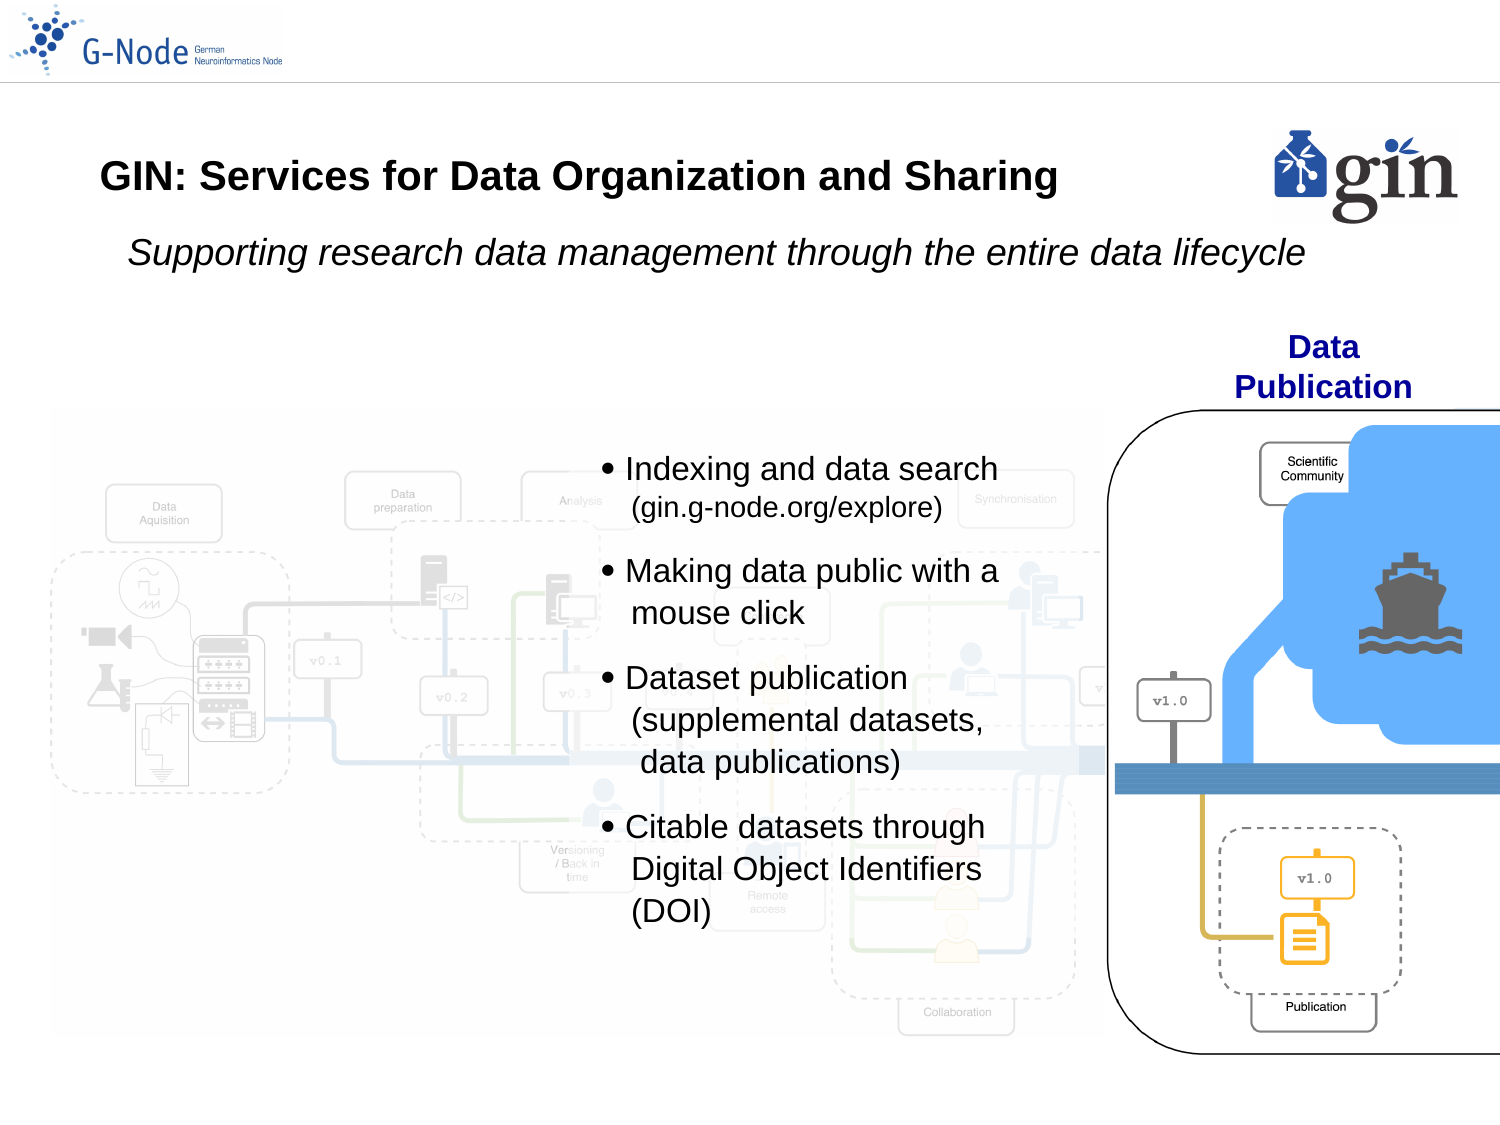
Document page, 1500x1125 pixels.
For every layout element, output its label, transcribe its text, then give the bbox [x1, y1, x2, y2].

picture [9, 4, 282, 76]
text_box [0, 404, 1500, 1064]
text_box  Indexing and data search (gin.g-node.org/explore)  Making data public with a mouse click  Dataset publication (supplemental datasets, data publications)  Citable datasets through Digital Object Identifiers (DOI) [568, 437, 1079, 938]
picture [1105, 409, 1500, 1055]
text_box GIN: Services for Data Organization and Sharing [84, 140, 1271, 207]
text_box Data Publication [1219, 317, 1429, 404]
picture [1271, 128, 1460, 226]
text_box Supporting research data management through the entire data lifecycle [112, 217, 1426, 281]
